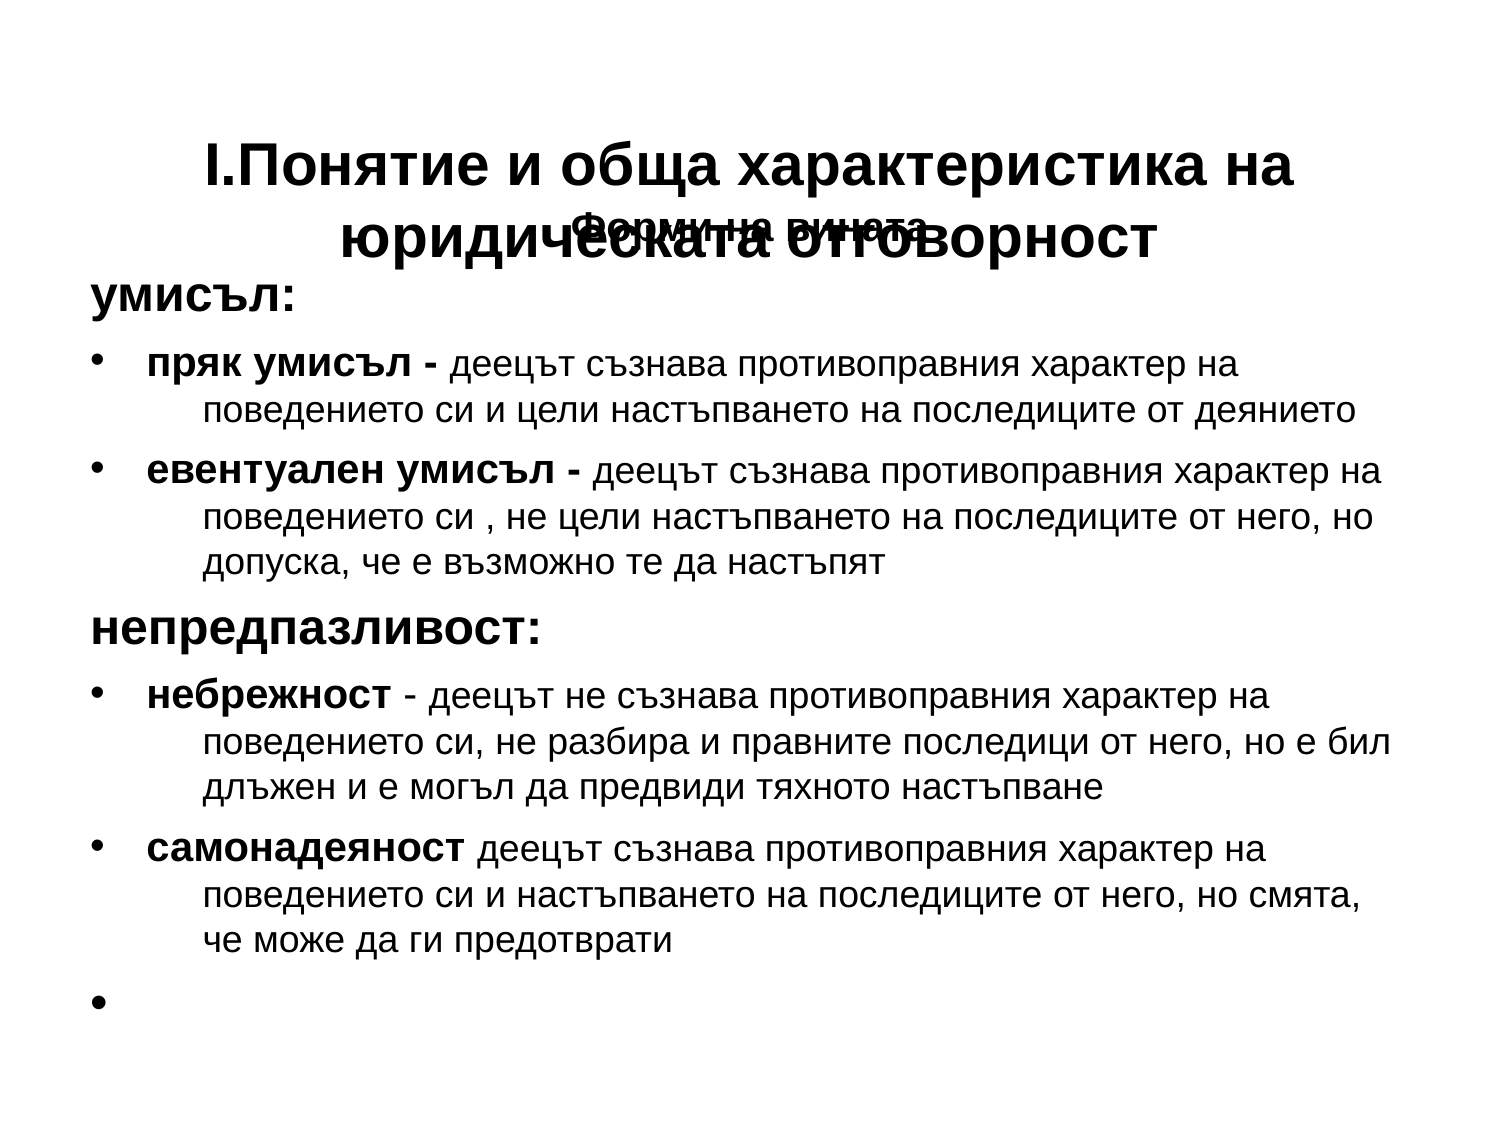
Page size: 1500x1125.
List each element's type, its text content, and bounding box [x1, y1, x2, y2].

title І.Понятие и обща характеристика на юридическата отговорност [75, 45, 1426, 191]
list Форми на вината умисъл: пряк умисъл - деецът съзнава противоправния характер на поведението си и цели настъпването на последиците от деянието евентуален умисъл - деецът съзнава противоправния характер на поведението си , не цели настъпването на последиците от него, но допуска, че е възможно те да настъпят непредпазливост: небрежност - деецът не съзнава противоправния характер на поведението си, не разбира и правните последици от него, но е бил длъжен и е могъл да предвиди тяхното настъпване самонадеяност деецът съзнава противоправния характер на поведението си и настъпването на последиците от него, но смята, че може да ги предотврати [75, 191, 1426, 1005]
